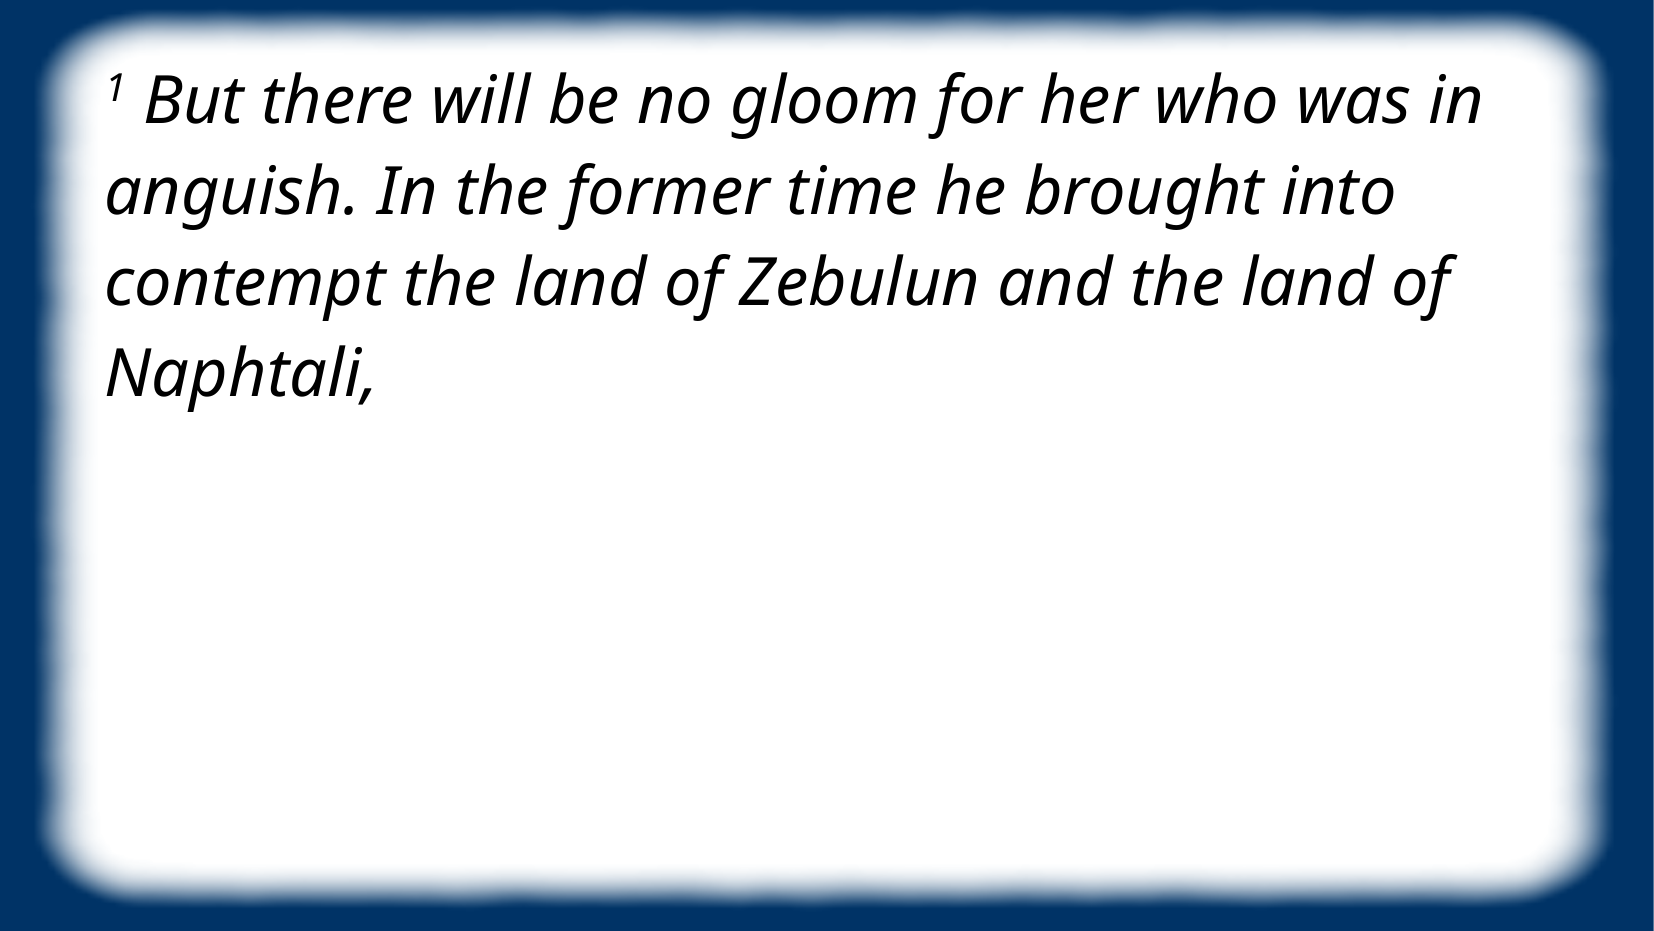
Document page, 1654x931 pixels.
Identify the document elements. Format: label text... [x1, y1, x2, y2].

text_box 1 But there will be no gloom for her who was in anguish. In the former time he brought into contempt the land of Zebulun and the land of Naphtali, [90, 45, 1561, 570]
picture [0, 0, 1654, 931]
